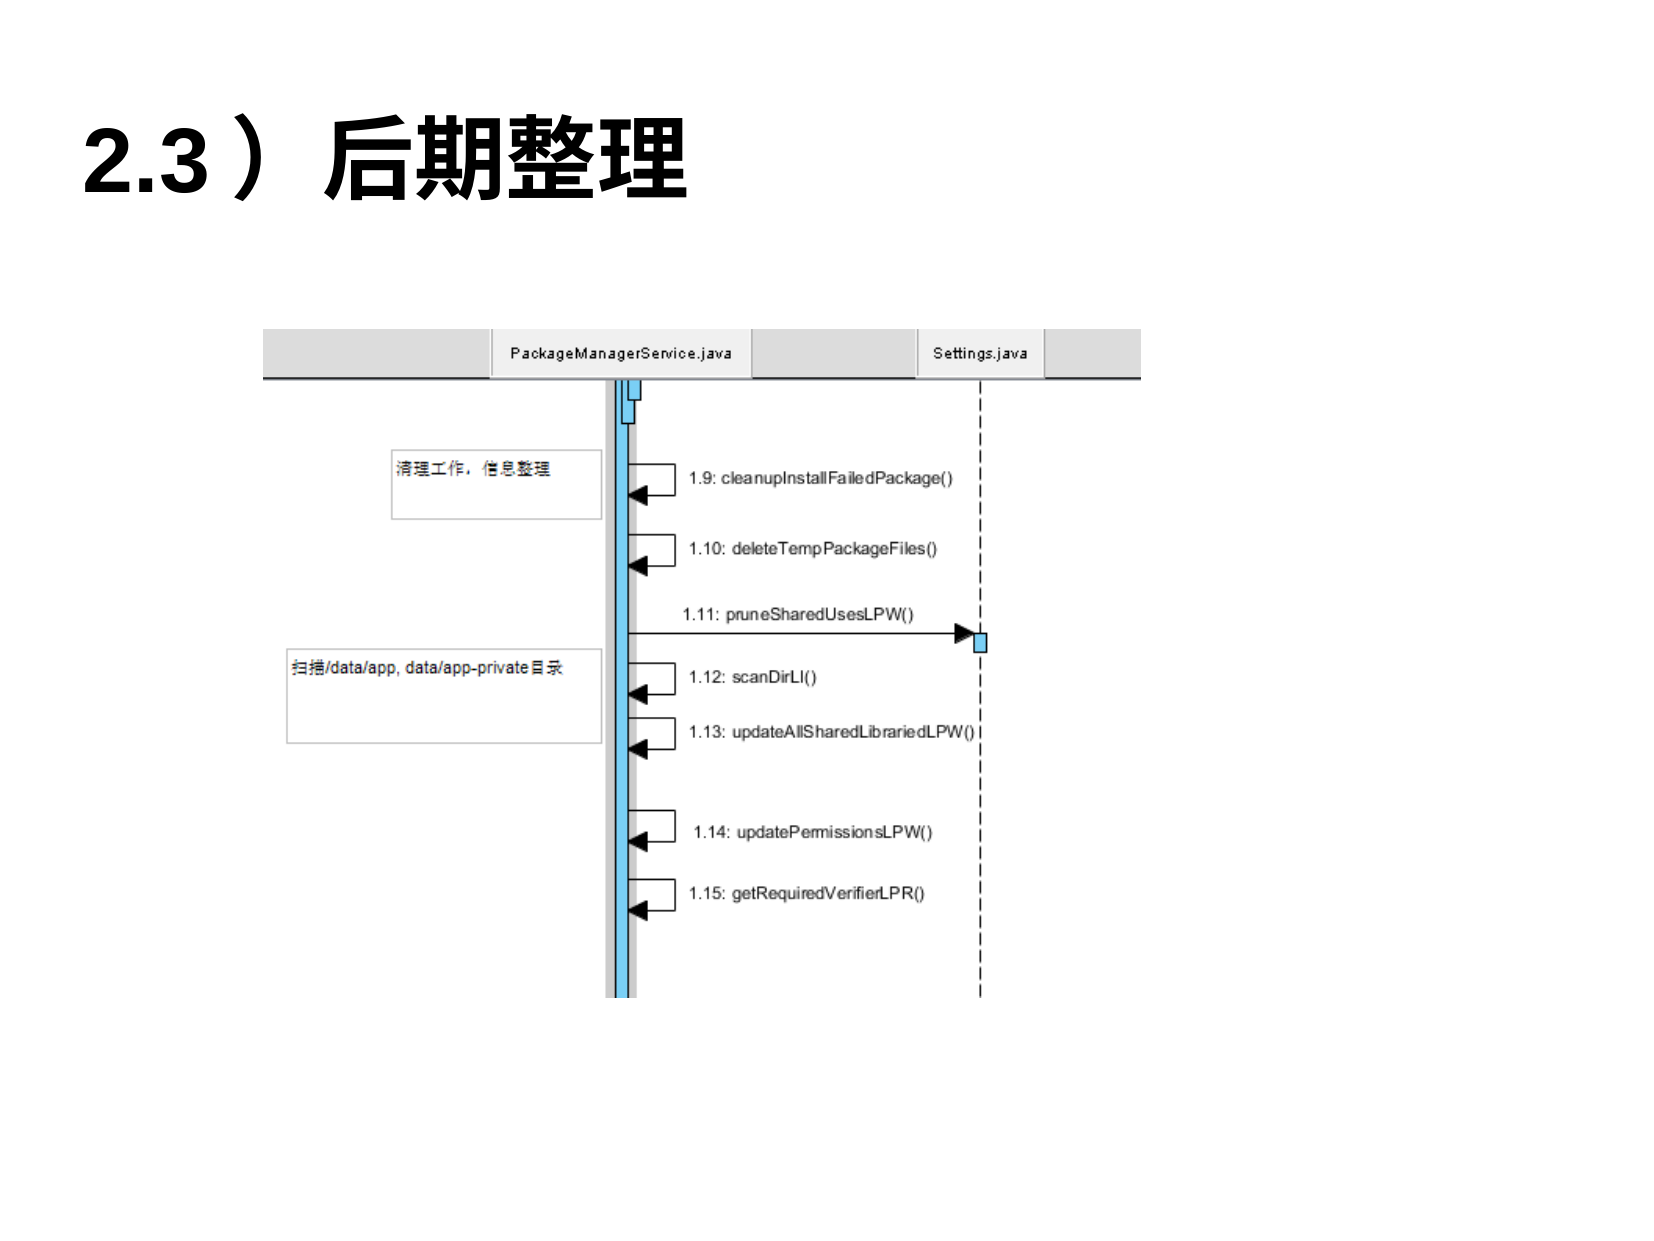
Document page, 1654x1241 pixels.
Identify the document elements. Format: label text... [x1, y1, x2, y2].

picture [263, 329, 1141, 998]
title 2.3）后期整理 [82, 49, 1571, 257]
